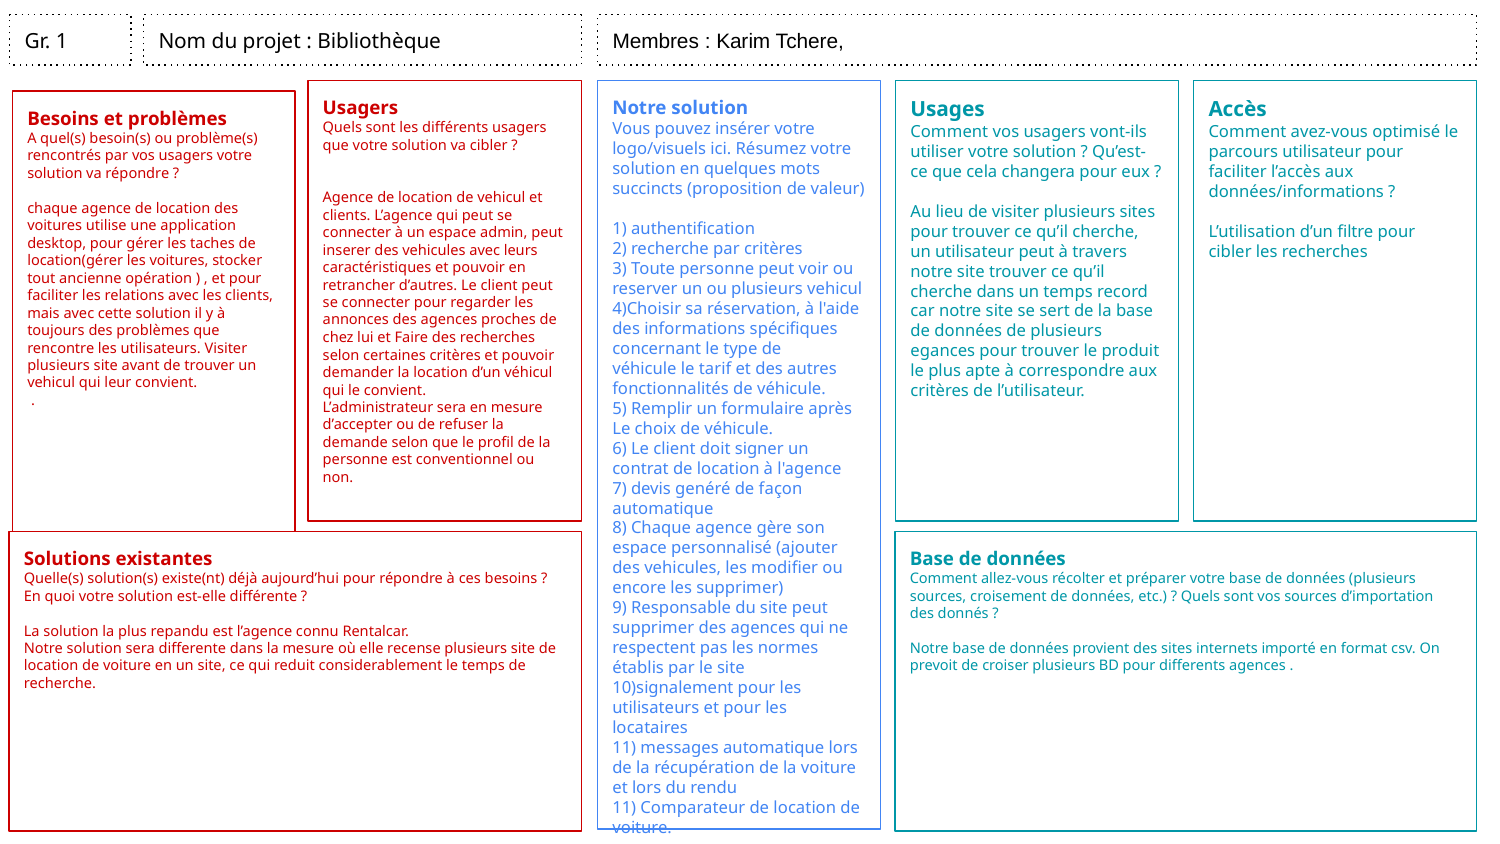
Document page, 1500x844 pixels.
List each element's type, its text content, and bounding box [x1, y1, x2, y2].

text_box Usages Comment vos usagers vont-ils utiliser votre solution ? Qu’est-ce que cela changera pour eux ? Au lieu de visiter plusieurs sites pour trouver ce qu’il cherche, un utilisateur peut à travers notre site trouver ce qu’il cherche dans un temps record car notre site se sert de la base de données de plusieurs egances pour trouver le produit le plus apte à correspondre aux critères de l’utilisateur. [895, 80, 1179, 521]
text_box Usagers Quels sont les différents usagers que votre solution va cibler ? Agence de location de vehicul et clients. L’agence qui peut se connecter à un espace admin, peut inserer des vehicules avec leurs caractéristiques et pouvoir en retrancher d’autres. Le client peut se connecter pour regarder les annonces des agences proches de chez lui et Faire des recherches selon certaines critères et pouvoir demander la location d’un véhicul qui le convient. L’administrateur sera en mesure d’accepter ou de refuser la demande selon que le profil de la personne est conventionnel ou non. clients/usagers que votre solution va cibler ? [307, 80, 582, 521]
text_box Accès Comment avez-vous optimisé le parcours utilisateur pour faciliter l’accès aux données/informations ? L’utilisation d’un filtre pour cibler les recherches [1193, 80, 1477, 521]
text_box Solutions existantes Quelle(s) solution(s) existe(nt) déjà aujourd’hui pour répondre à ces besoins ? En quoi votre solution est-elle différente ? La solution la plus repandu est l’agence connu Rentalcar. Notre solution sera differente dans la mesure où elle recense plusieurs site de location de voiture en un site, ce qui reduit considerablement le temps de recherche. [8, 531, 582, 831]
text_box Nom du projet : Bibliothèque [143, 14, 582, 65]
text_box Besoins et problèmes A quel(s) besoin(s) ou problème(s) rencontrés par vos usagers votre solution va répondre ? chaque agence de location des voitures utilise une application desktop, pour gérer les taches de location(gérer les voitures, stocker tout ancienne opération ) , et pour faciliter les relations avec les clients, mais avec cette solution il y à toujours des problèmes que rencontre les utilisateurs. Visiter plusieurs site avant de trouver un vehicul qui leur convient. . [12, 91, 296, 531]
text_box Base de données Comment allez-vous récolter et préparer votre base de données (plusieurs sources, croisement de données, etc.) ? Quels sont vos sources d’importation des donnés ? Notre base de données provient des sites internets importé en format csv. On prevoit de croiser plusieurs BD pour differents agences . [894, 531, 1477, 831]
text_box Membres : Karim Tchere, [597, 14, 1477, 65]
text_box Notre solution Vous pouvez insérer votre logo/visuels ici. Résumez votre solution en quelques mots succincts (proposition de valeur) 1) authentification 2) recherche par critères 3) Toute personne peut voir ou reserver un ou plusieurs vehicul 4)Choisir sa réservation, à l'aide des informations spécifiques concernant le type de véhicule le tarif et des autres fonctionnalités de véhicule. 5) Remplir un formulaire après Le choix de véhicule. 6) Le client doit signer un contrat de location à l'agence 7) devis genéré de façon automatique 8) Chaque agence gère son espace personnalisé (ajouter des vehicules, les modifier ou encore les supprimer) 9) Responsable du site peut supprimer des agences qui ne respectent pas les normes établis par le site 10)signalement pour les utilisateurs et pour les locataires 11) messages automatique lors de la récupération de la voiture et lors du rendu 11) Comparateur de location de voiture. [597, 80, 881, 829]
text_box Gr. 1 [9, 14, 131, 65]
